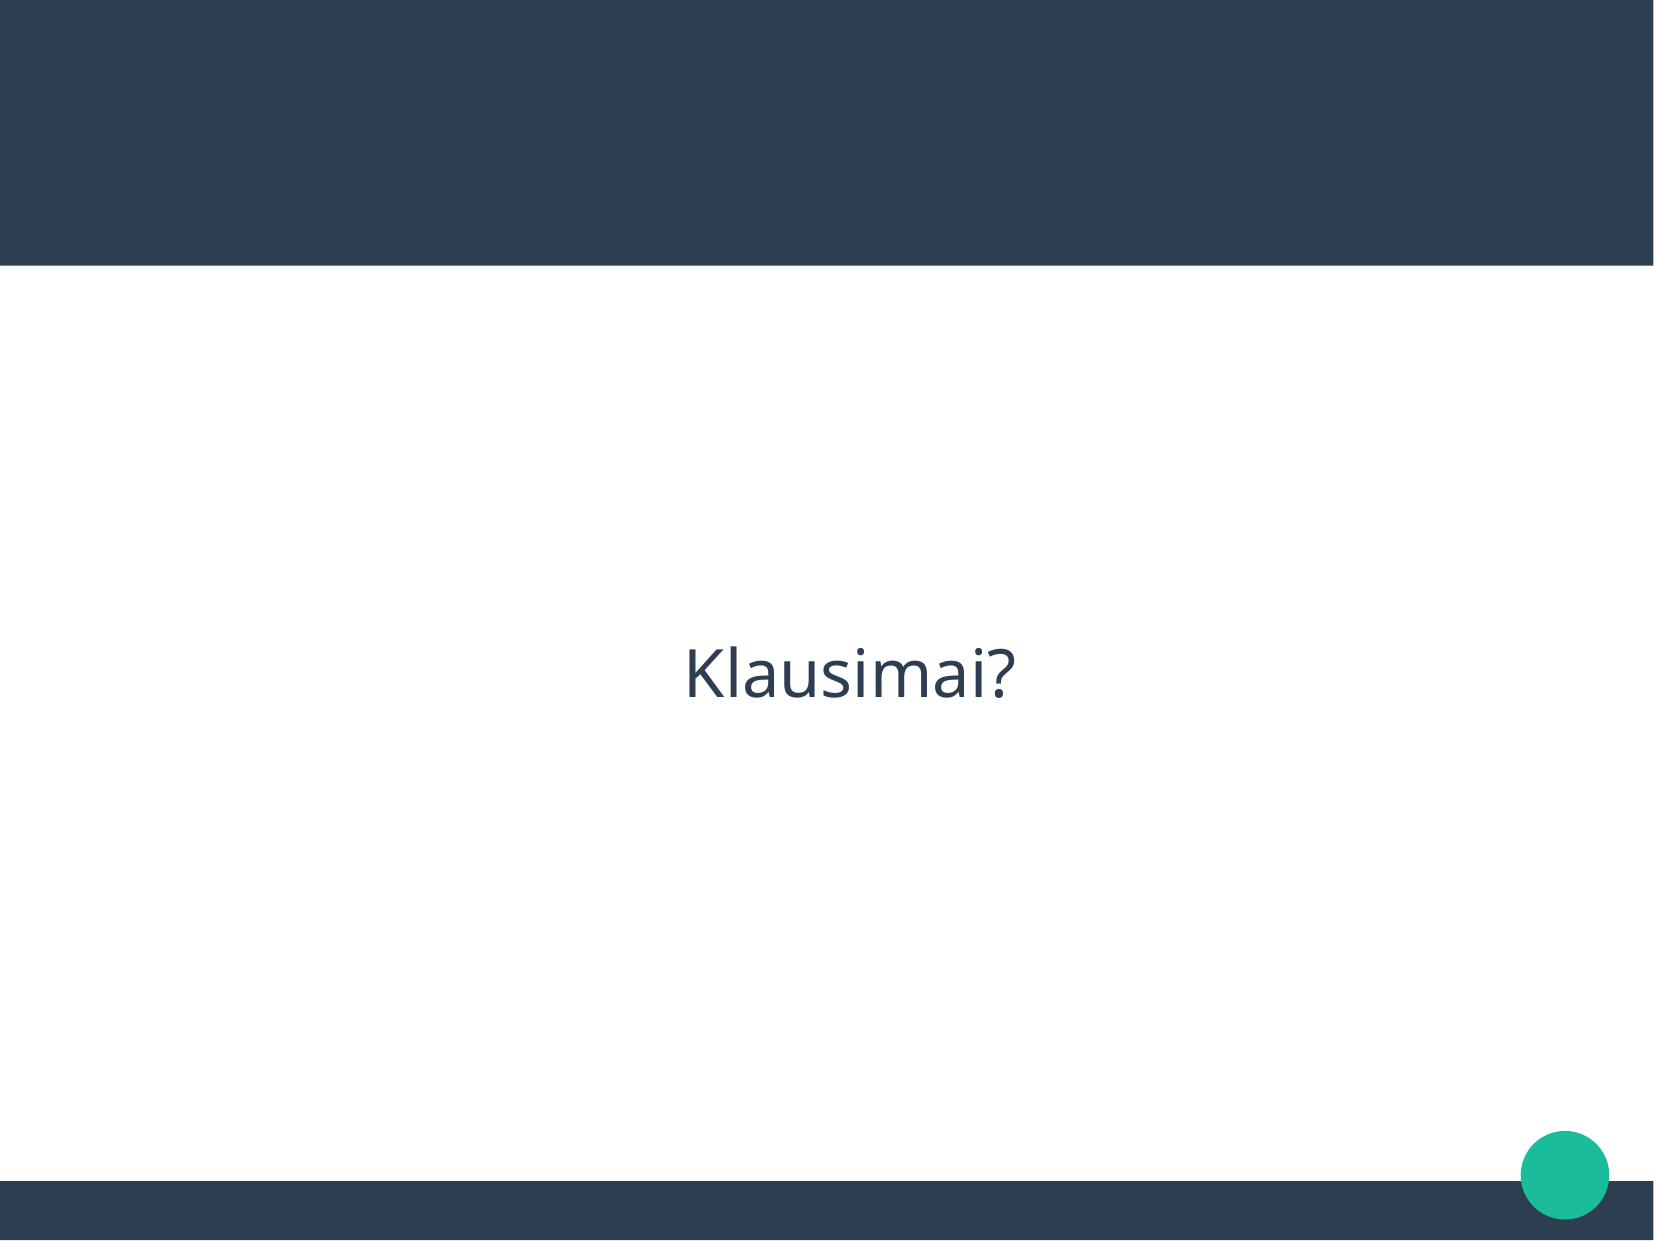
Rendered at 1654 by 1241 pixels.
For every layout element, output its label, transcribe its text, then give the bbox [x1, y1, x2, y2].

subtitle Klausimai? [82, 307, 1619, 1037]
